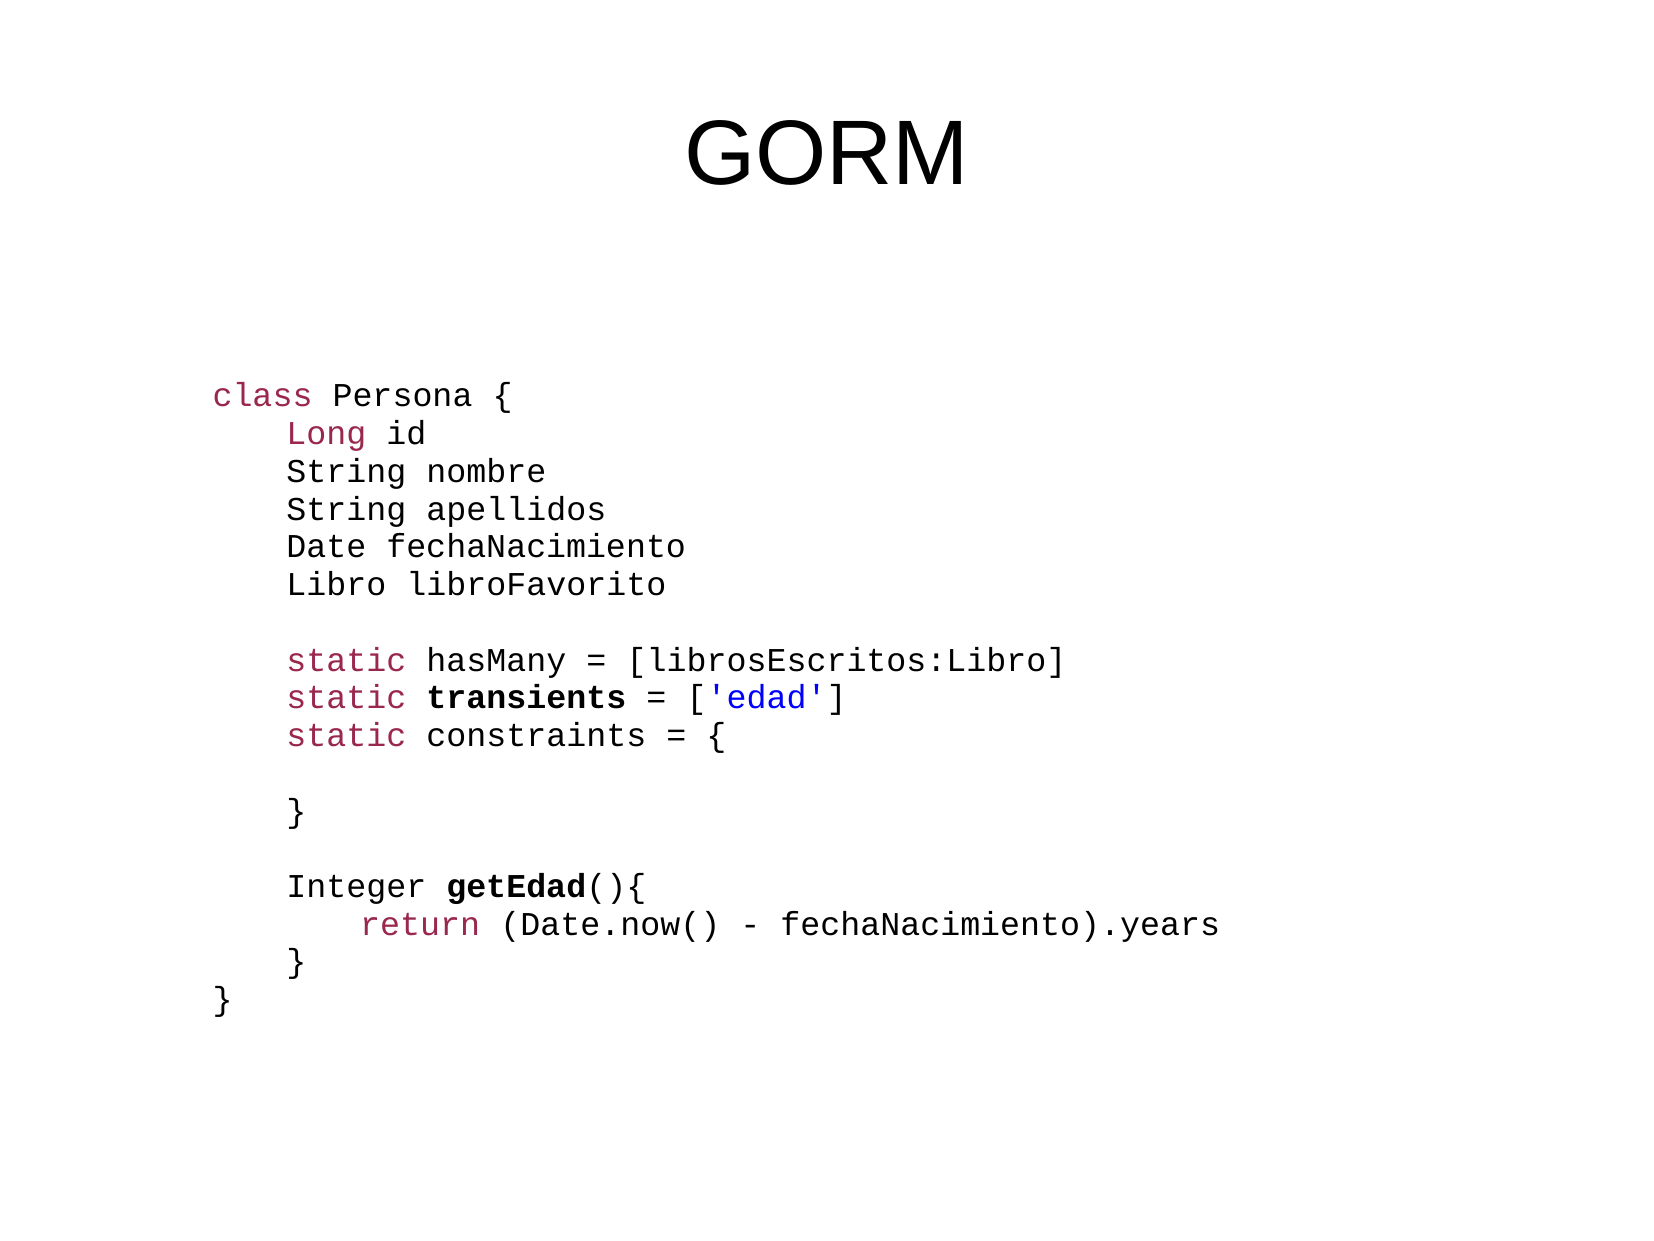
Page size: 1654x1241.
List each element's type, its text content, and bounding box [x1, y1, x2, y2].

title GORM [82, 49, 1571, 257]
subtitle class Persona { Long id String nombre String apellidos Date fechaNacimiento Libro libroFavorito static hasMany = [librosEscritos:Libro] static transients = ['edad'] static constraints = { } Integer getEdad(){ return (Date.now() - fechaNacimiento).years } } [212, 379, 1654, 1099]
